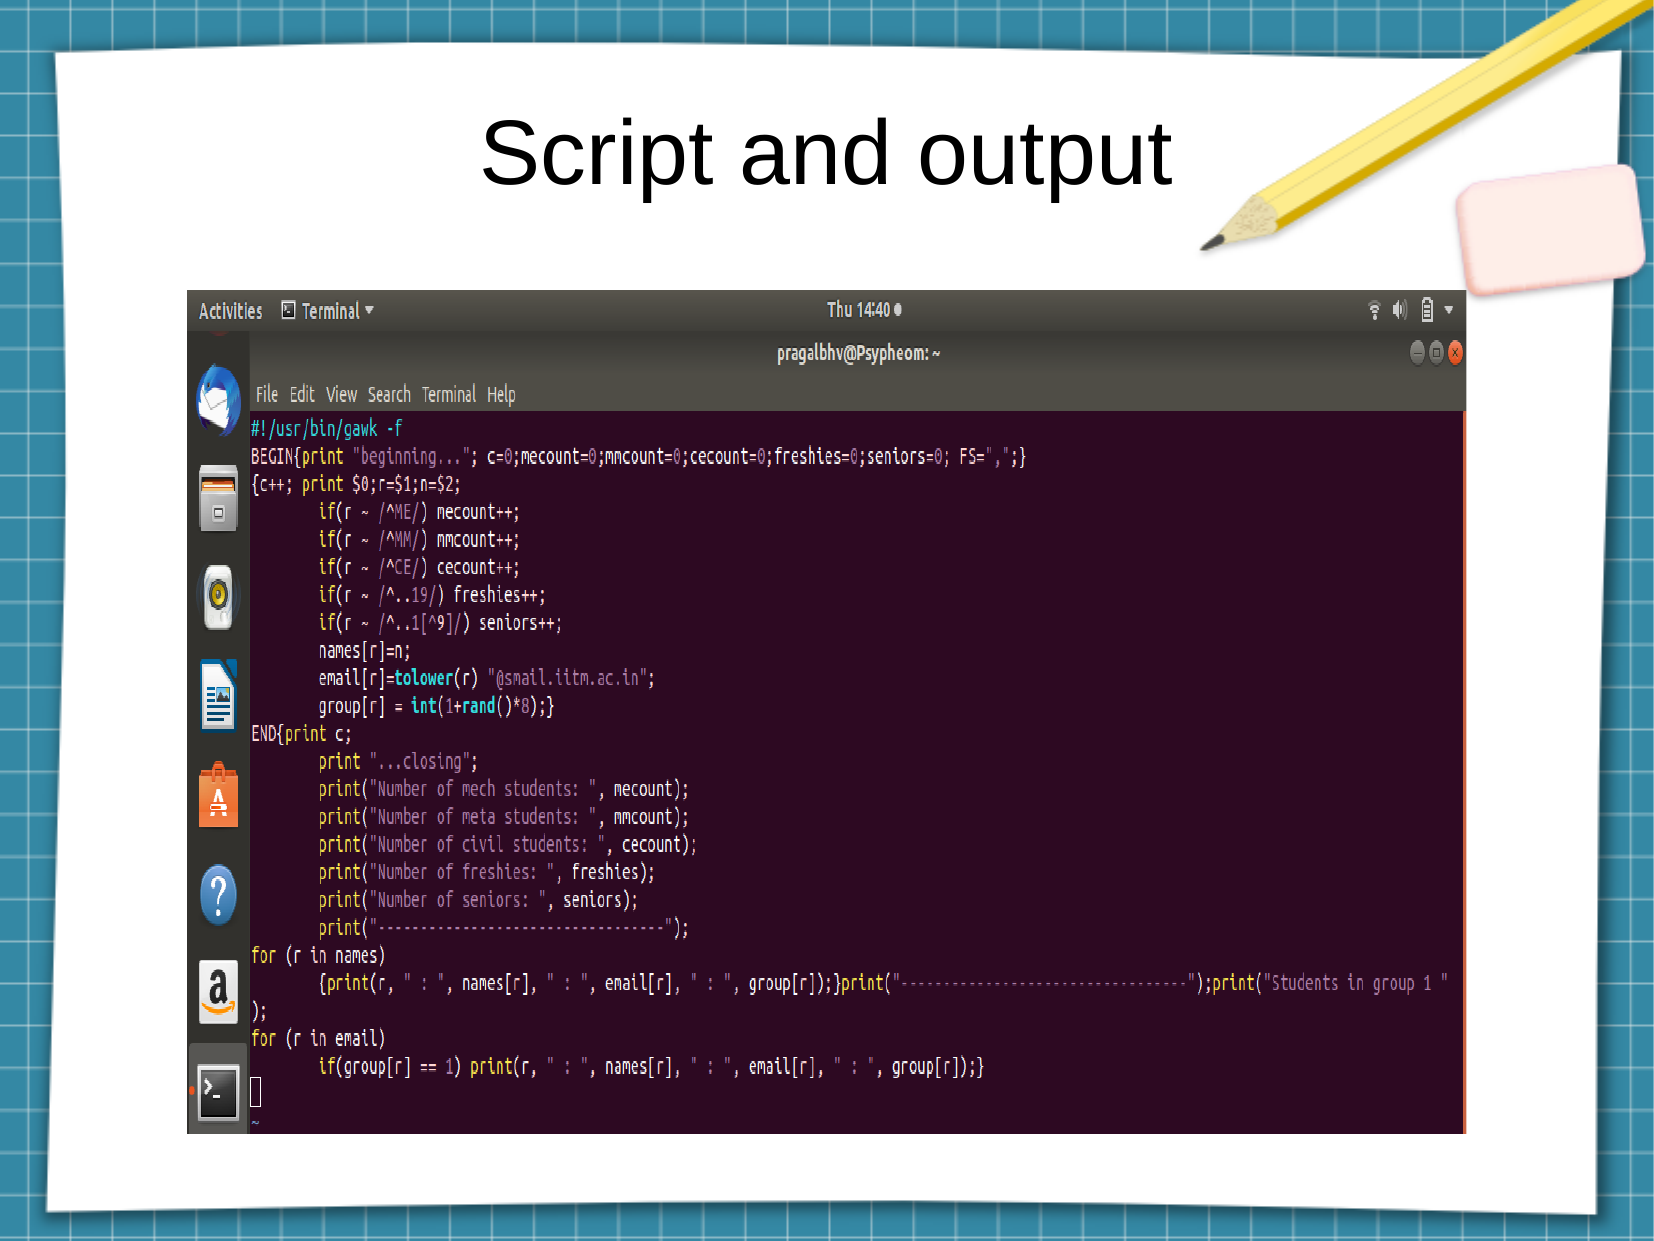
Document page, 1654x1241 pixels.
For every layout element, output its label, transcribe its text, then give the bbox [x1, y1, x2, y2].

picture [0, 0, 1654, 1241]
title Script and output [82, 49, 1571, 257]
